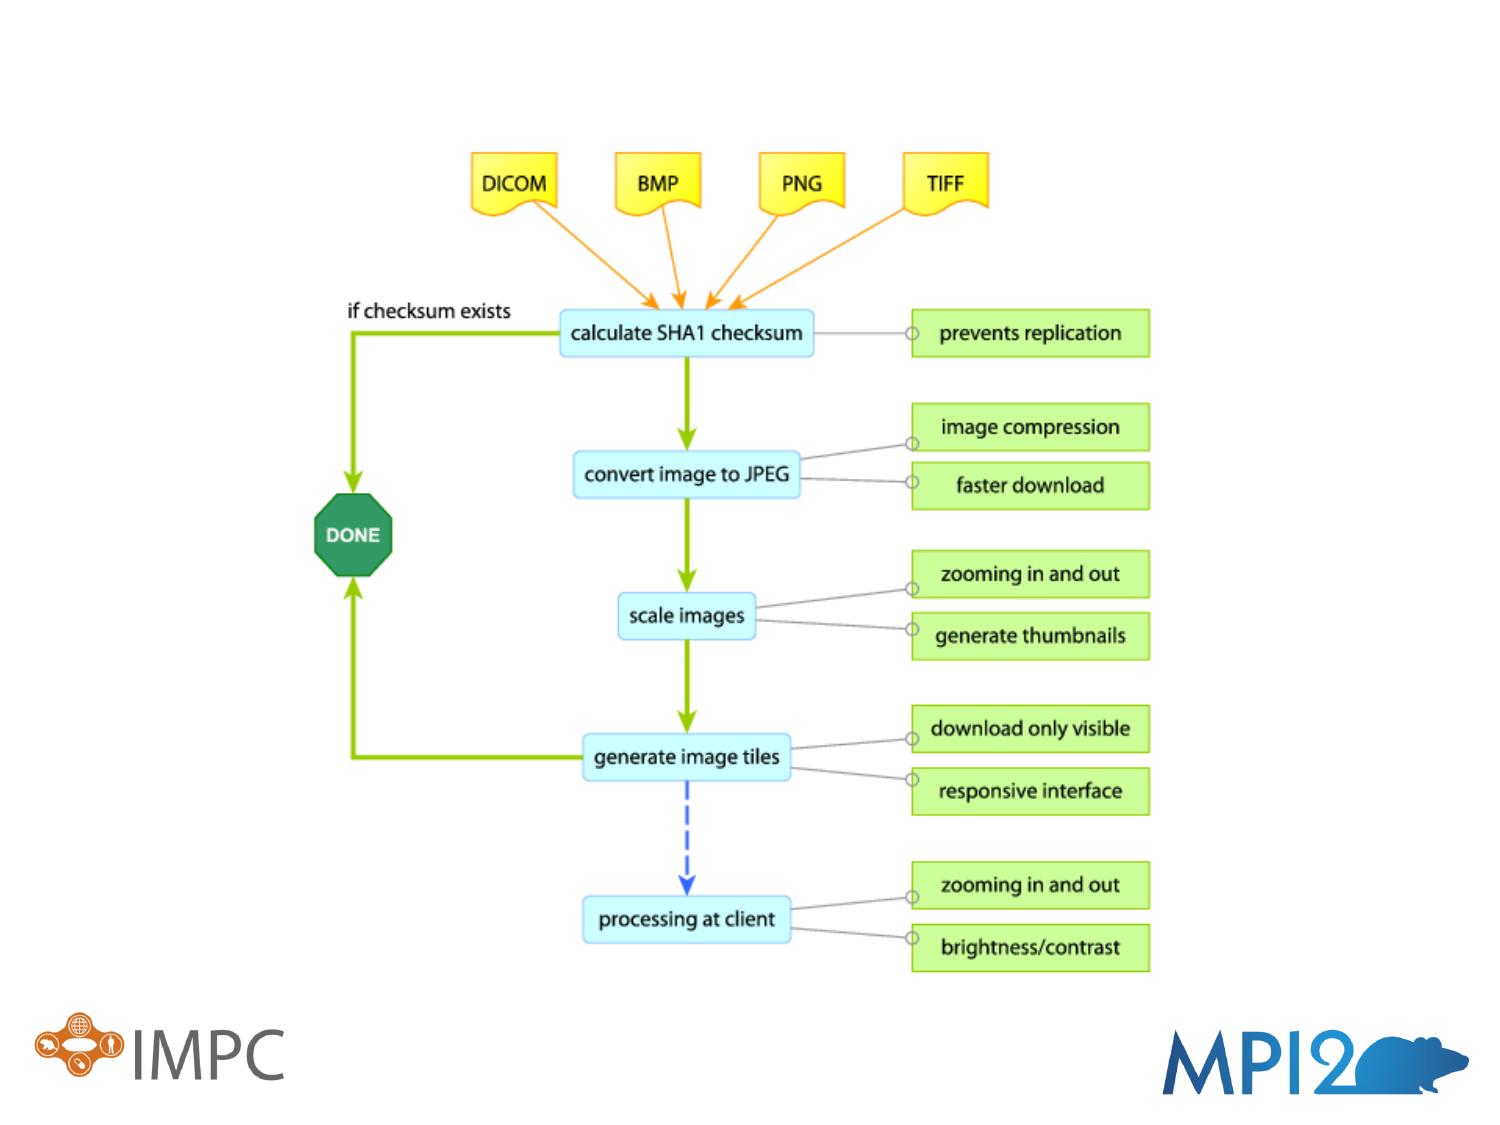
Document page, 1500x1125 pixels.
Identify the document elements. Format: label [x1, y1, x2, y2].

picture [1156, 1027, 1470, 1096]
picture [291, 129, 1173, 996]
picture [30, 1007, 291, 1082]
